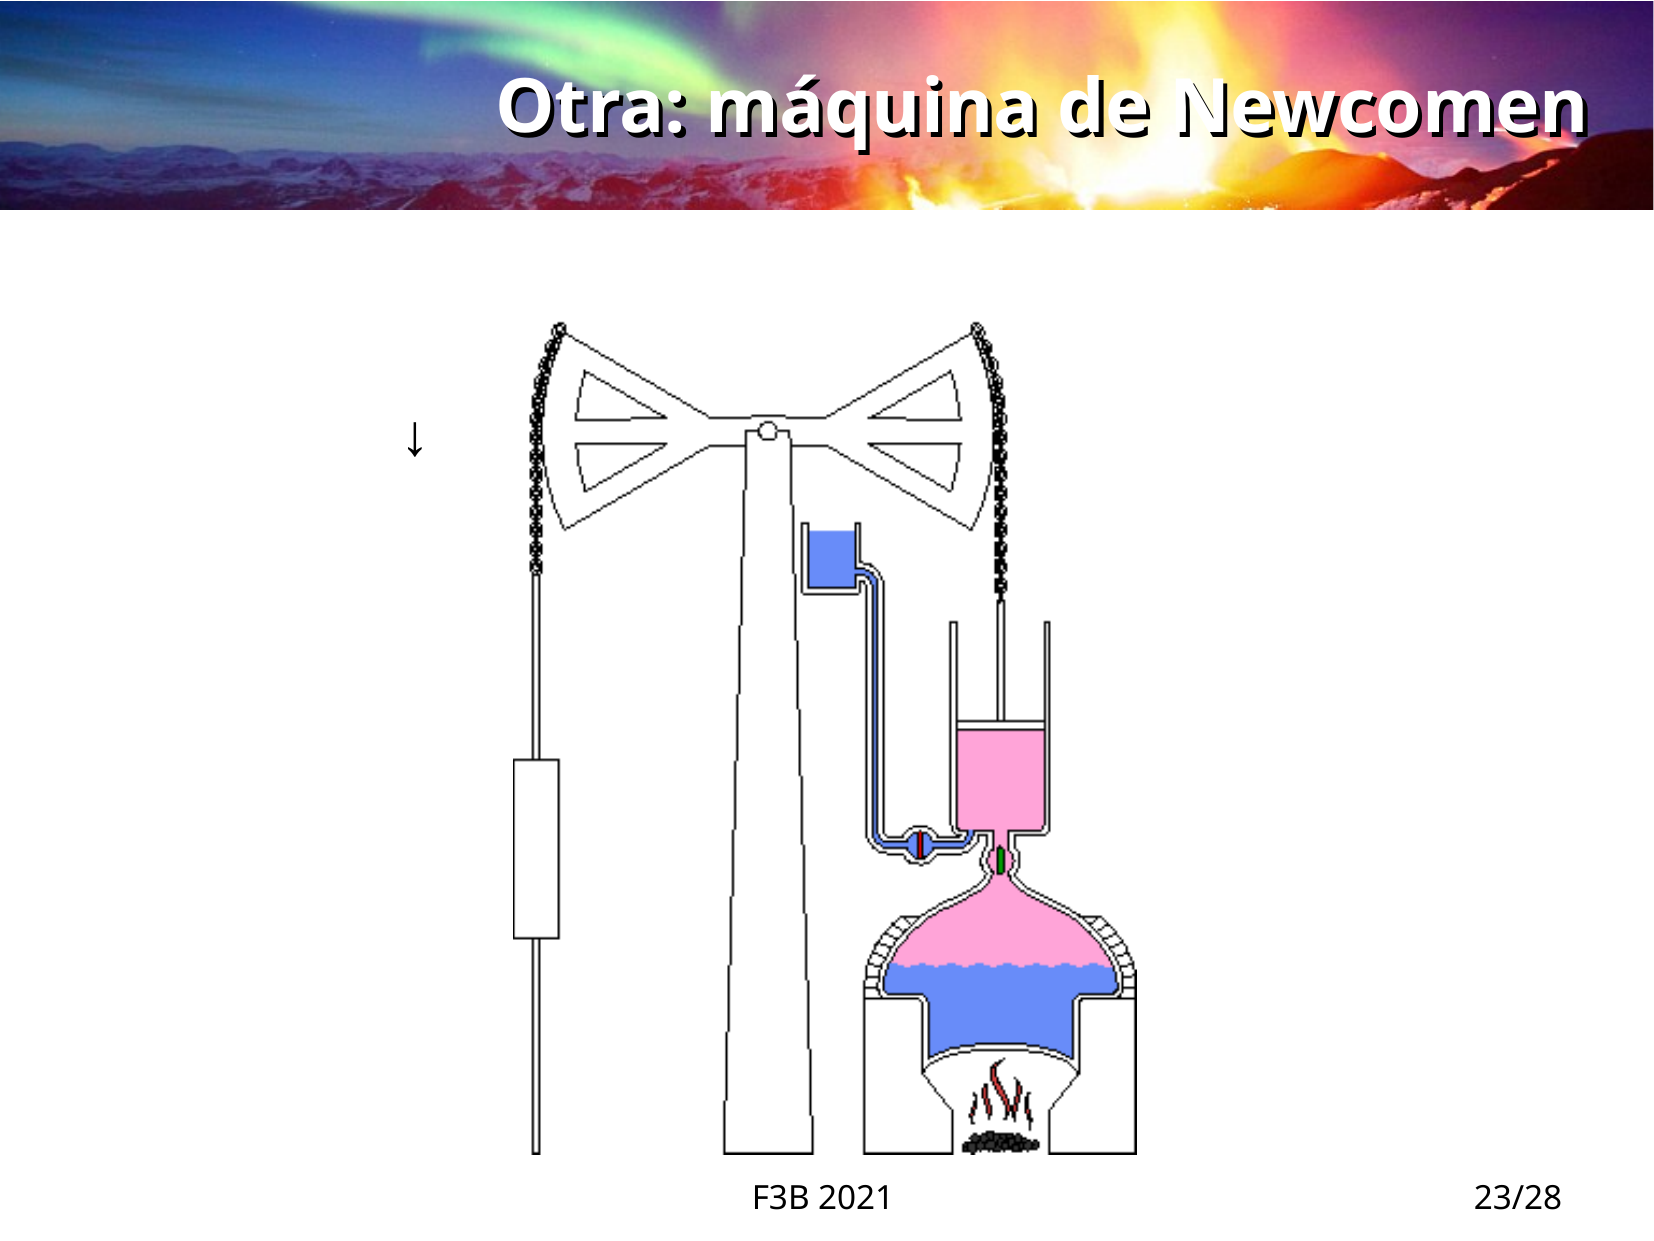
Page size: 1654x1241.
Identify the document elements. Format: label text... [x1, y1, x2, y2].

picture [0, 1, 1654, 210]
title Otra: máquina de Newcomen [45, 15, 1606, 191]
text_box ↓ [385, 389, 445, 475]
picture [513, 254, 1137, 1156]
